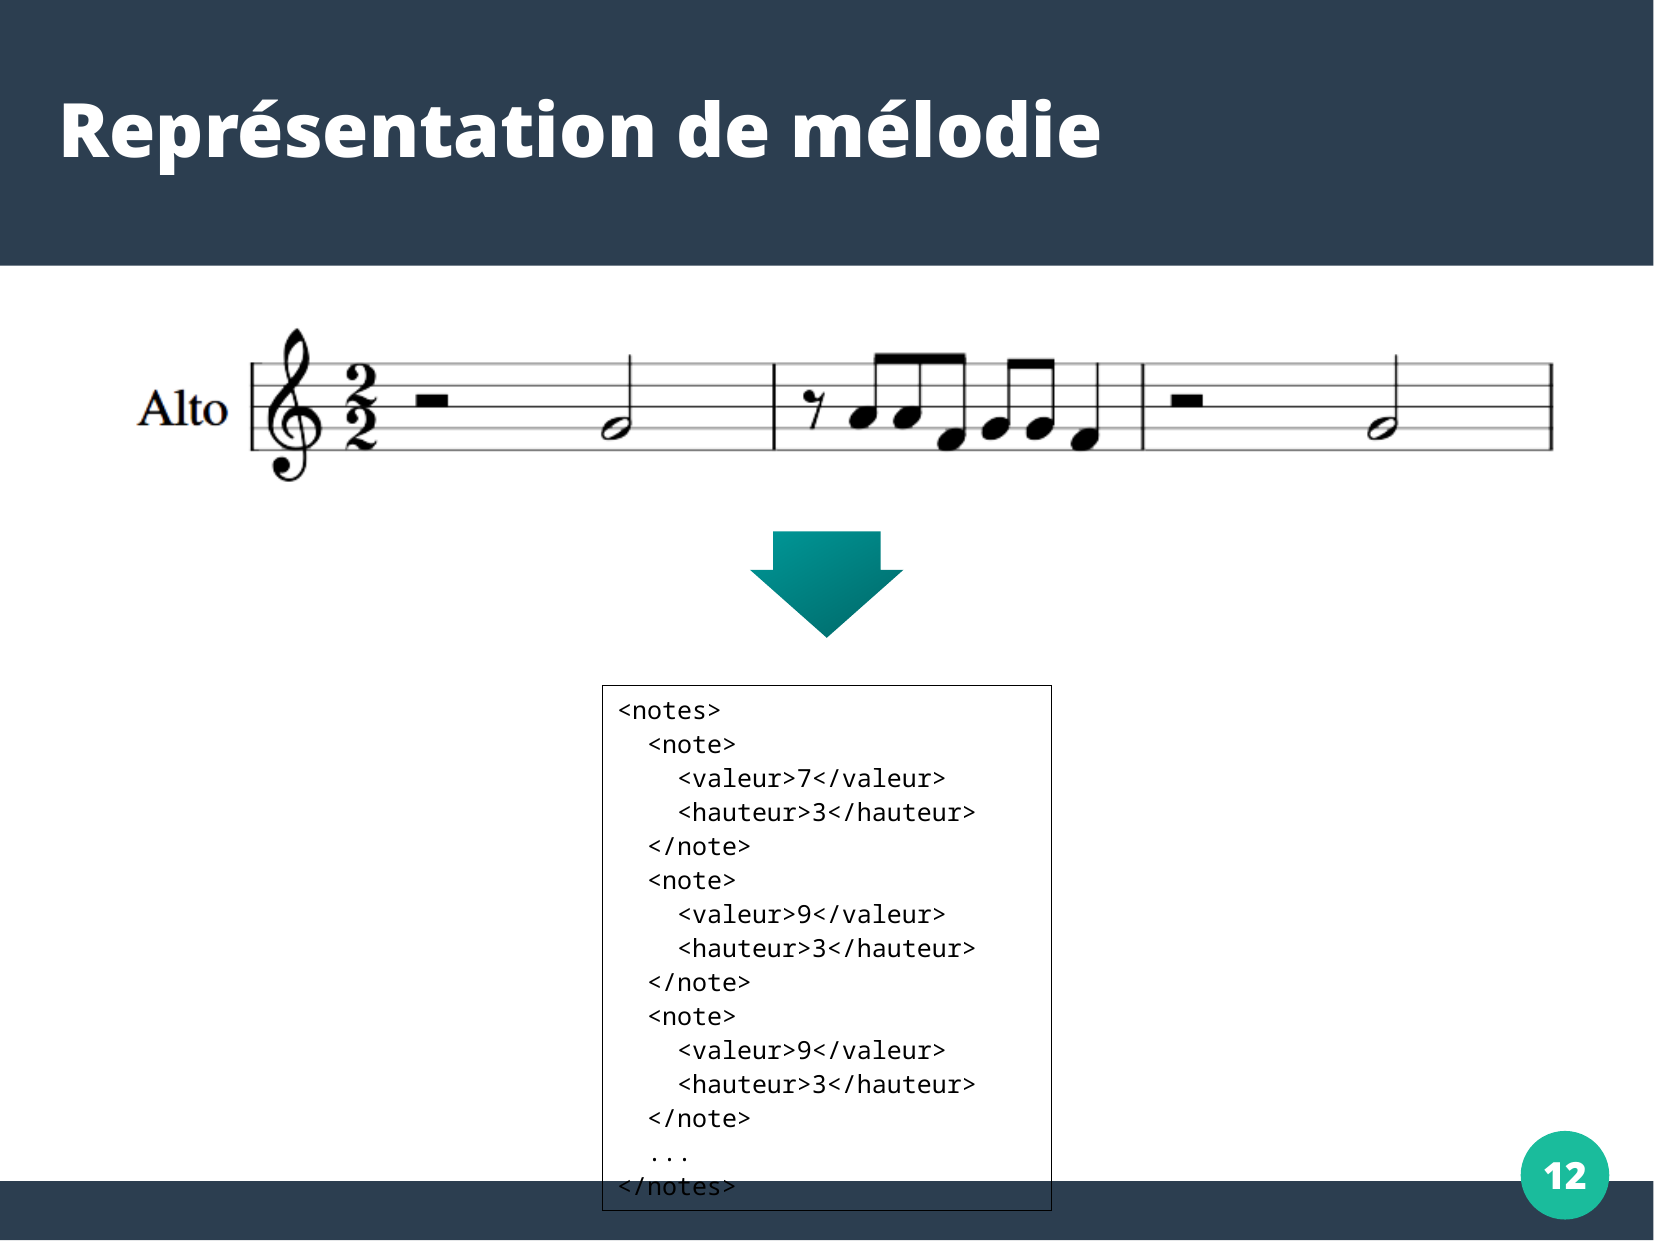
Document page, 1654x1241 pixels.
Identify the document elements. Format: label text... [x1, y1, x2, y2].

text_box <notes> <note> <valeur>7</valeur> <hauteur>3</hauteur> </note> <note> <valeur>9</valeur> <hauteur>3</hauteur> </note> <note> <valeur>9</valeur> <hauteur>3</hauteur> </note> ... </notes> [602, 685, 1052, 1135]
picture [88, 295, 1565, 519]
text_box [749, 531, 904, 638]
title Représentation de mélodie [59, 49, 1595, 207]
